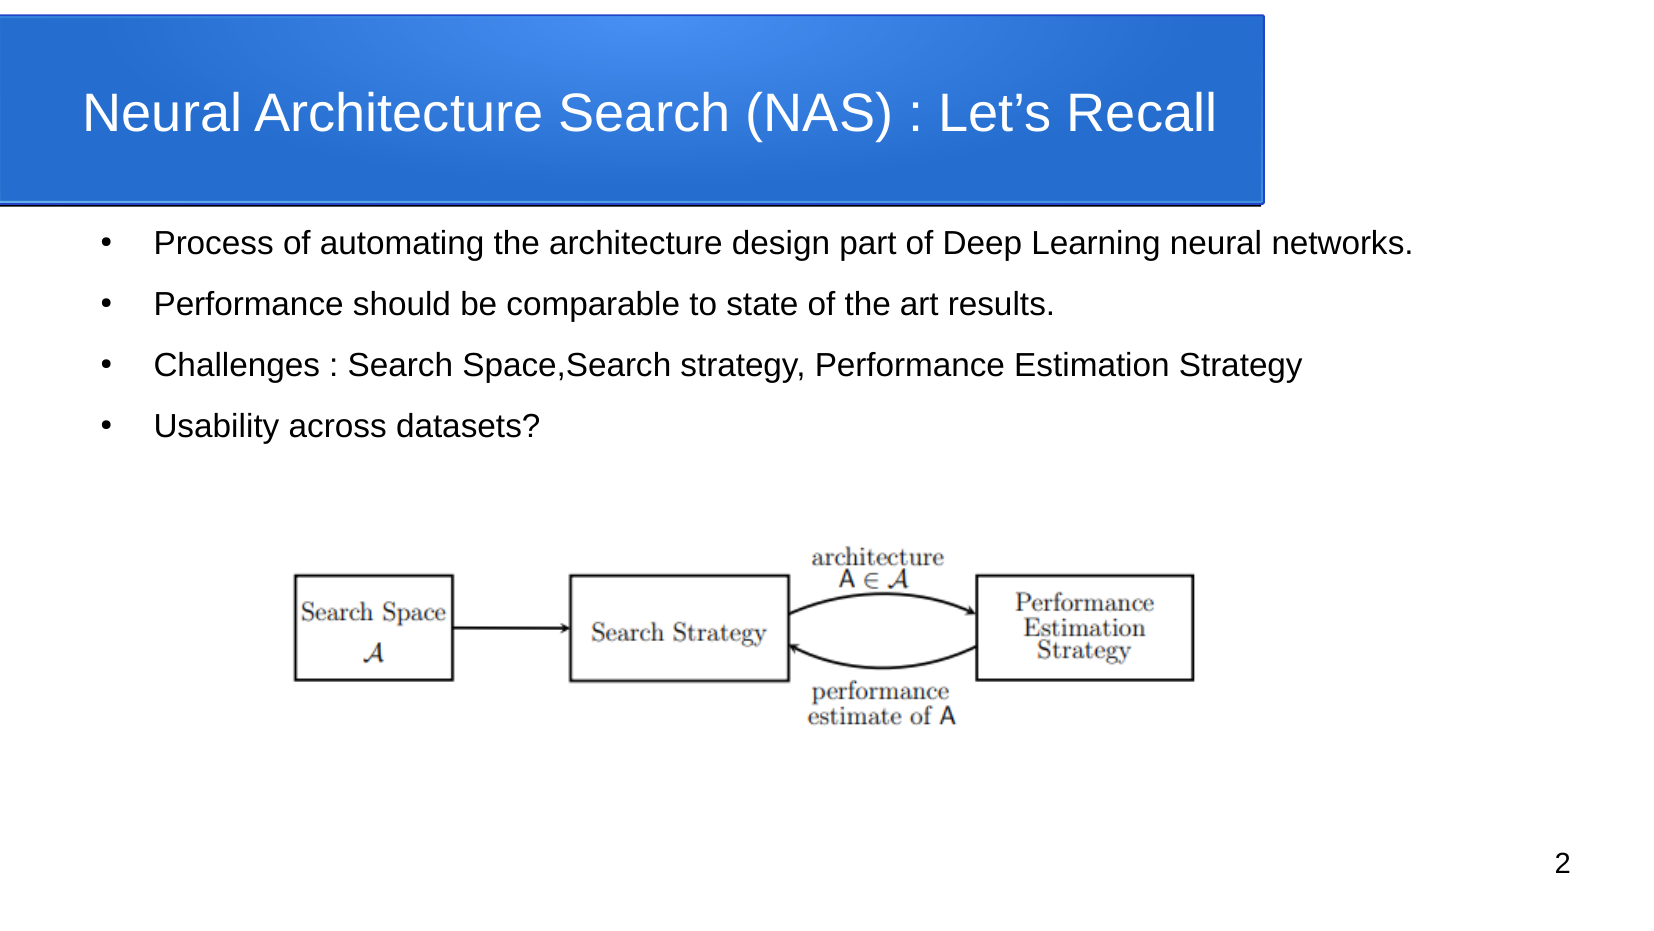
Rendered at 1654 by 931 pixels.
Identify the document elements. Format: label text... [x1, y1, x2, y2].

picture [259, 515, 1243, 745]
list Process of automating the architecture design part of Deep Learning neural networks. Performance should be comparable to state of the art results. Challenges : Search Space,Search strategy, Performance Estimation Strategy Usability across datasets? [82, 224, 1571, 764]
title Neural Architecture Search (NAS) : Let’s Recall [82, 35, 1235, 189]
